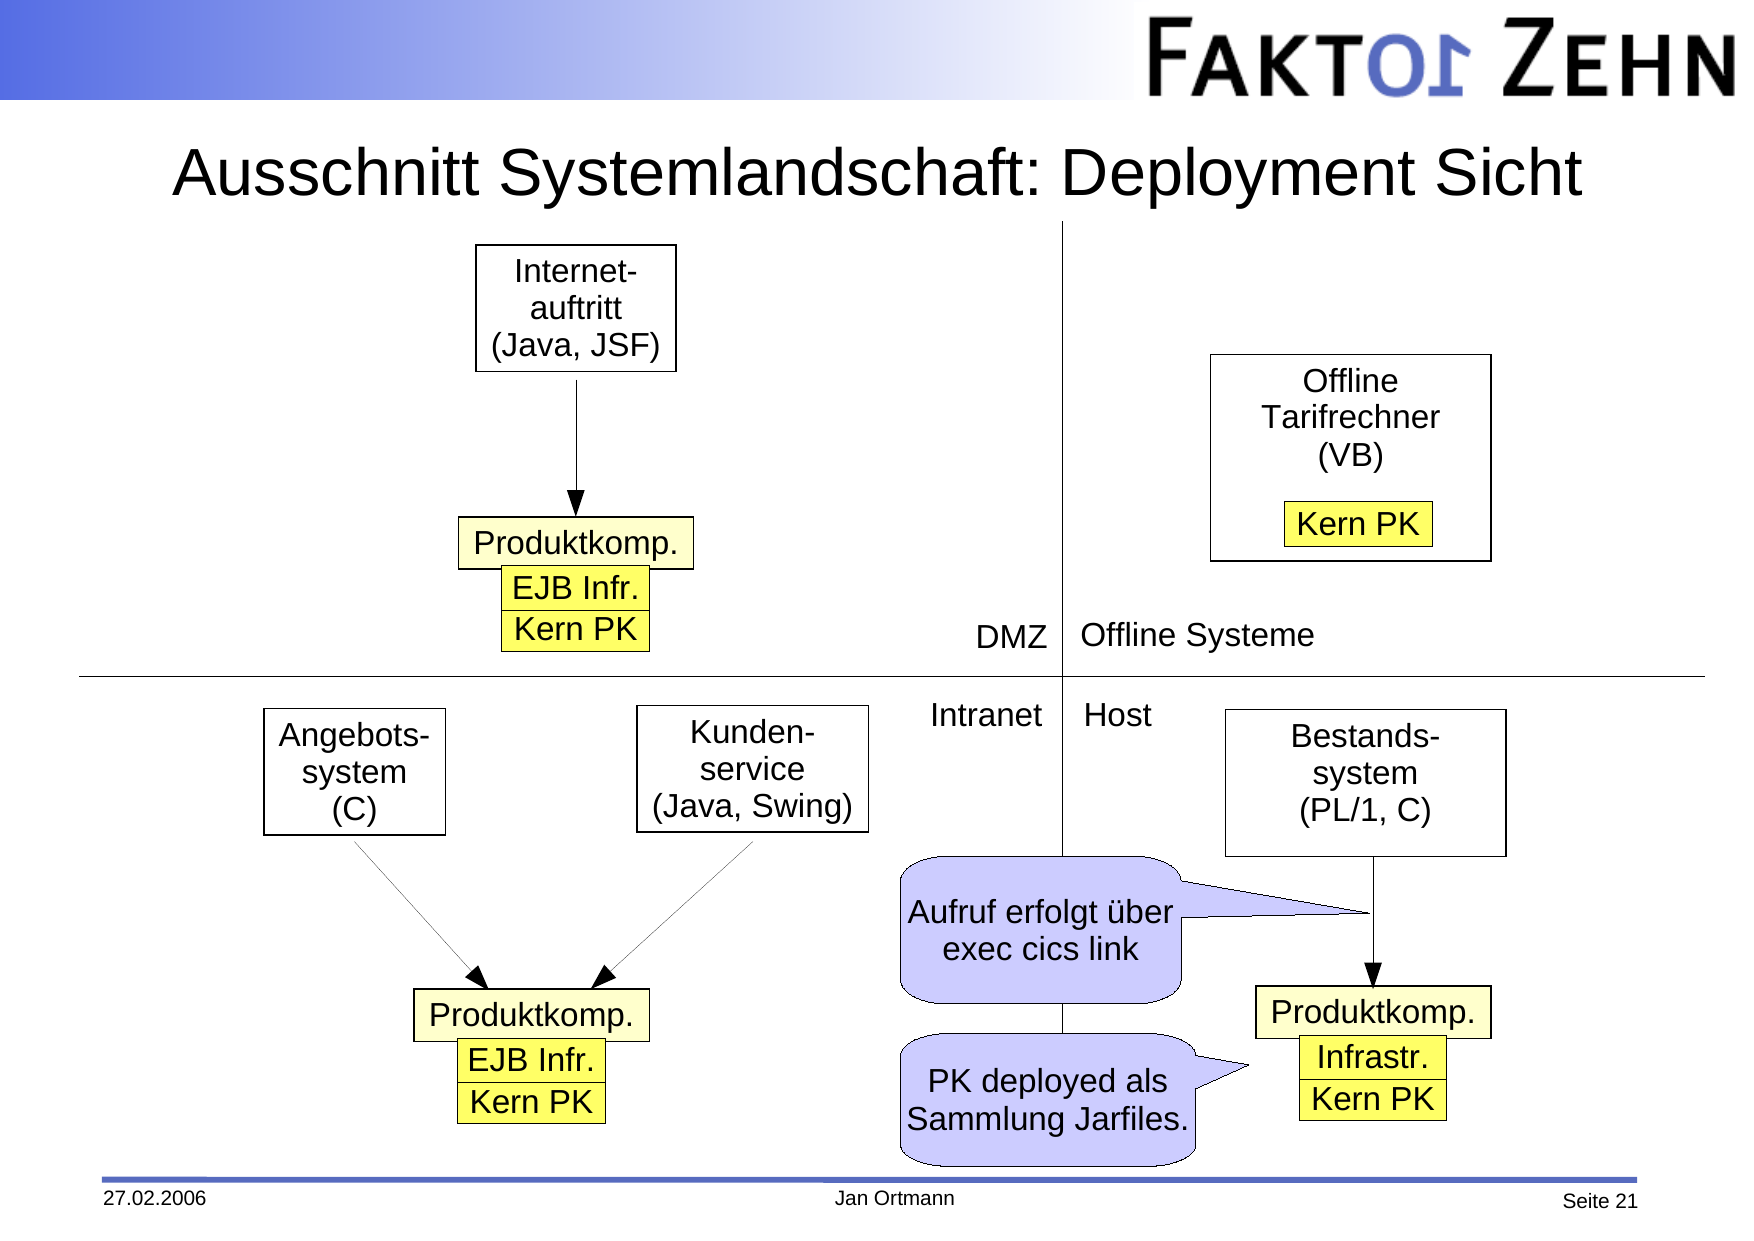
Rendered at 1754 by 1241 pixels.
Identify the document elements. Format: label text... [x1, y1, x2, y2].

text_box DMZ [960, 610, 1062, 664]
text_box Kunden- service (Java, Swing) [636, 705, 869, 833]
text_box EJB Infr. [501, 565, 650, 611]
text_box Offline Systeme [1065, 608, 1331, 661]
text_box Produktkomp. [414, 989, 650, 1042]
text_box Internet- auftritt (Java, JSF) [476, 245, 677, 372]
text_box Infrastr. [1299, 1035, 1447, 1080]
text_box Kern PK [1299, 1080, 1447, 1121]
text_box Kern PK [457, 1083, 606, 1124]
picture [1133, 2, 1749, 105]
text_box EJB Infr. [457, 1038, 606, 1083]
text_box PK deployed als Sammlung Jarfiles. [900, 1033, 1249, 1167]
text_box Kern PK [501, 611, 650, 652]
text_box Angebots- system (C) [263, 708, 446, 836]
text_box Offline Tarifrechner (VB) [1210, 354, 1492, 562]
text_box Host [1068, 689, 1167, 742]
text_box Produktkomp. [1255, 986, 1491, 1039]
text_box Kern PK [1284, 501, 1433, 547]
text_box Aufruf erfolgt über exec cics link [900, 856, 1370, 1004]
text_box Bestands- system (PL/1, C) [1225, 709, 1506, 857]
title Ausschnitt Systemlandschaft: Deployment Sicht [132, 118, 1625, 227]
text_box Intranet [915, 689, 1058, 742]
text_box Produktkomp. [458, 516, 694, 570]
